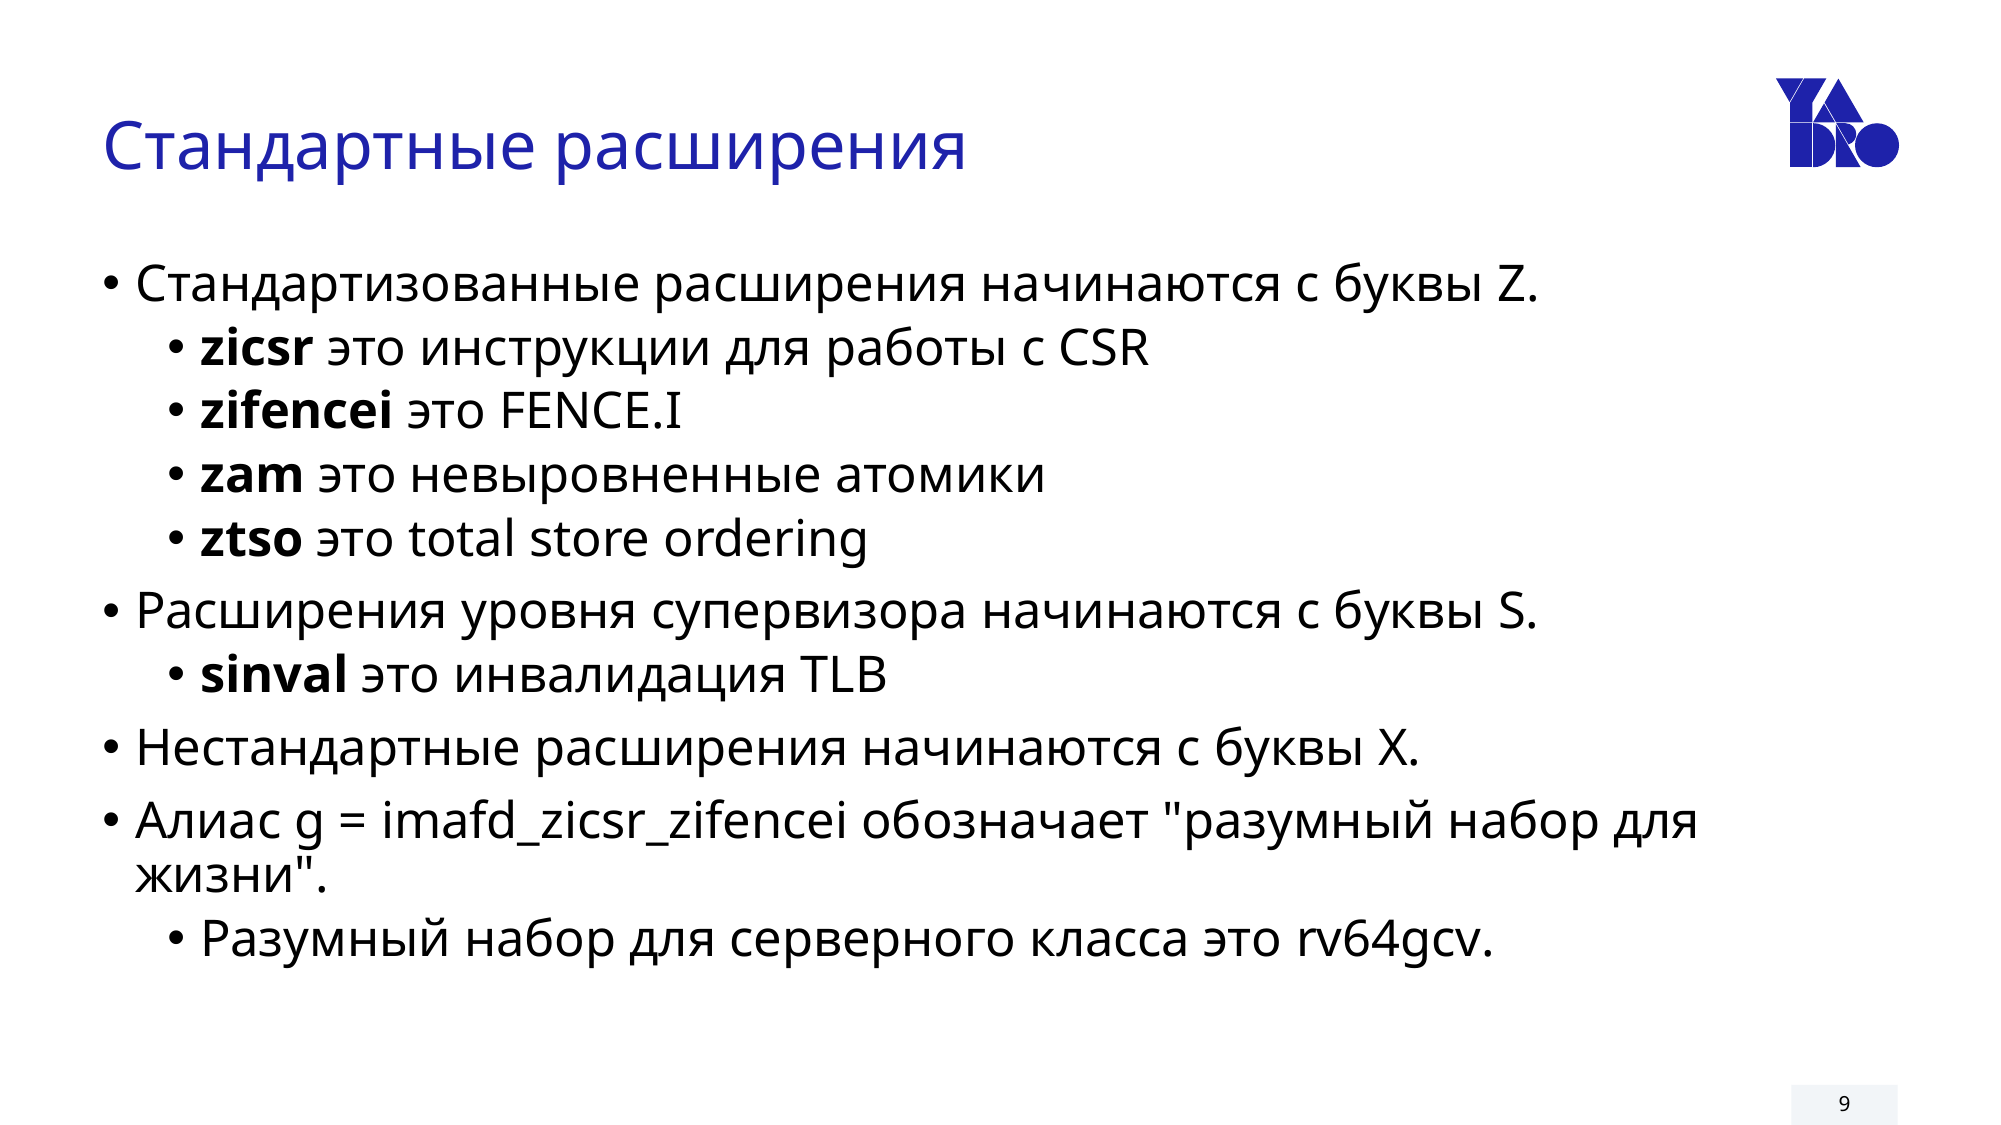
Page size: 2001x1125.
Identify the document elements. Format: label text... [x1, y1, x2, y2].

title Стандартные расширения [102, 109, 1646, 205]
list Стандартизованные расширения начинаются c буквы Z. zicsr это инструкции для работы с CSR zifencei это FENCE.I zam это невыровненные атомики ztso это total store ordering Расширения уровня супервизора начинаются с буквы S. sinval это инвалидация TLB Нестандартные расширения начинаются с буквы X. Алиас g = imafd_zicsr_zifencei обозначает "разумный набор для жизни". Разумный набор для серверного класса это rv64gcv. [102, 257, 1898, 972]
